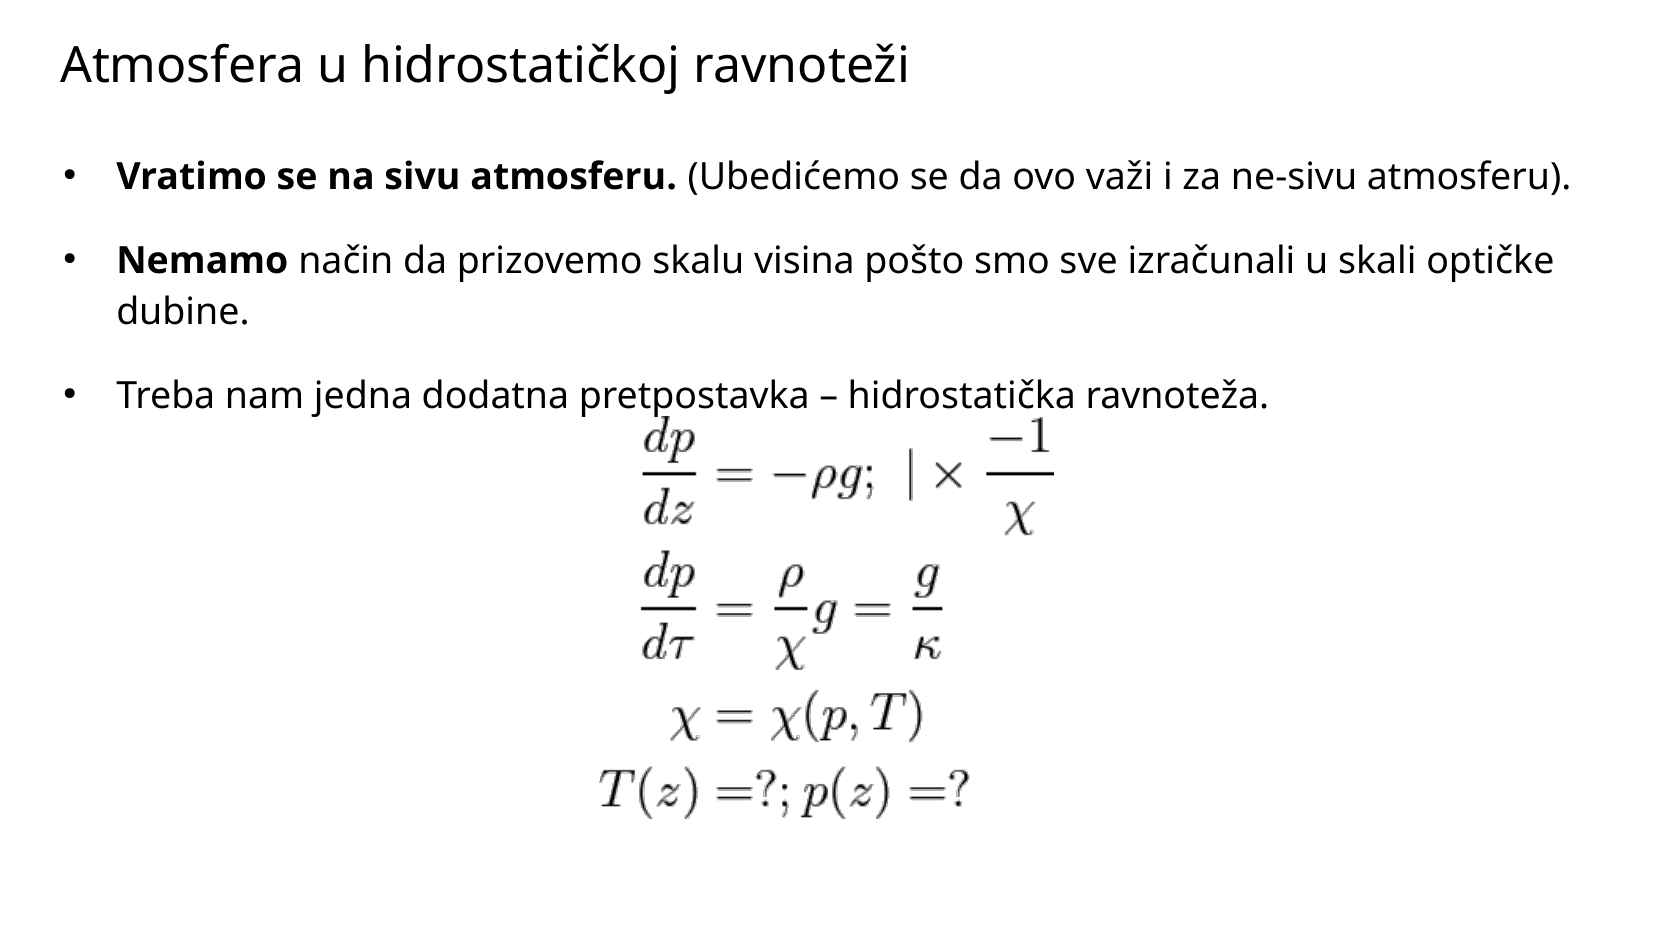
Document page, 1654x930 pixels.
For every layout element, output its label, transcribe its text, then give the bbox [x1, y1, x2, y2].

picture [599, 416, 1054, 819]
title Atmosfera u hidrostatičkoj ravnoteži [59, 13, 1648, 113]
list Vratimo se na sivu atmosferu. (Ubedićemo se da ovo važi i za ne-sivu atmosferu). Nemamo način da prizovemo skalu visina pošto smo sve izračunali u skali optičke dubine. Treba nam jedna dodatna pretpostavka – hidrostatička ravnoteža. [45, 149, 1635, 880]
